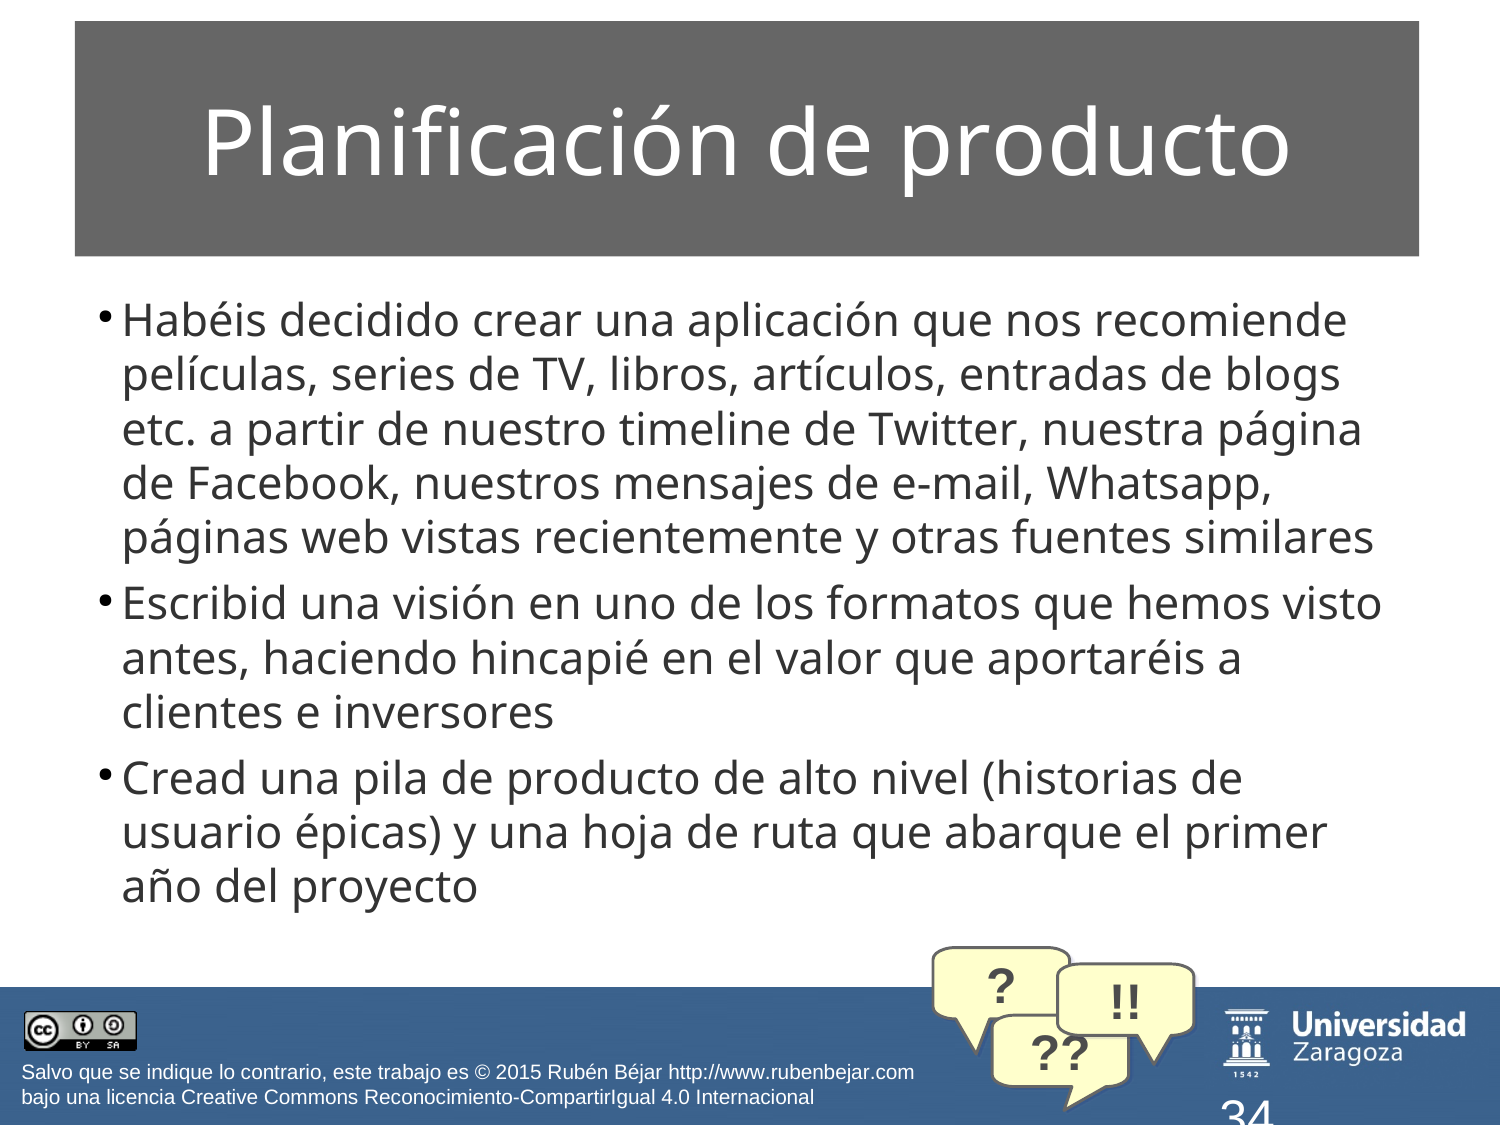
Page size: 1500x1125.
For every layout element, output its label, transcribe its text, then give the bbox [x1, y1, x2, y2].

text_box ?? [992, 1015, 1129, 1111]
list Habéis decidido crear una aplicación que nos recomiende películas, series de TV, libros, artículos, entradas de blogs etc. a partir de nuestro timeline de Twitter, nuestra página de Facebook, nuestros mensajes de e-mail, Whatsapp, páginas web vistas recientemente y otras fuentes similares Escribid una visión en uno de los formatos que hemos visto antes, haciendo hincapié en el valor que aportaréis a clientes e inversores Cread una pila de producto de alto nivel (historias de usuario épicas) y una hoja de ruta que abarque el primer año del proyecto [82, 283, 1418, 957]
text_box !! [1057, 963, 1194, 1065]
text_box ? [933, 947, 1070, 1055]
picture [1252, 1107, 1264, 1124]
picture [0, 987, 1500, 1125]
title Planificación de producto [74, 21, 1420, 257]
